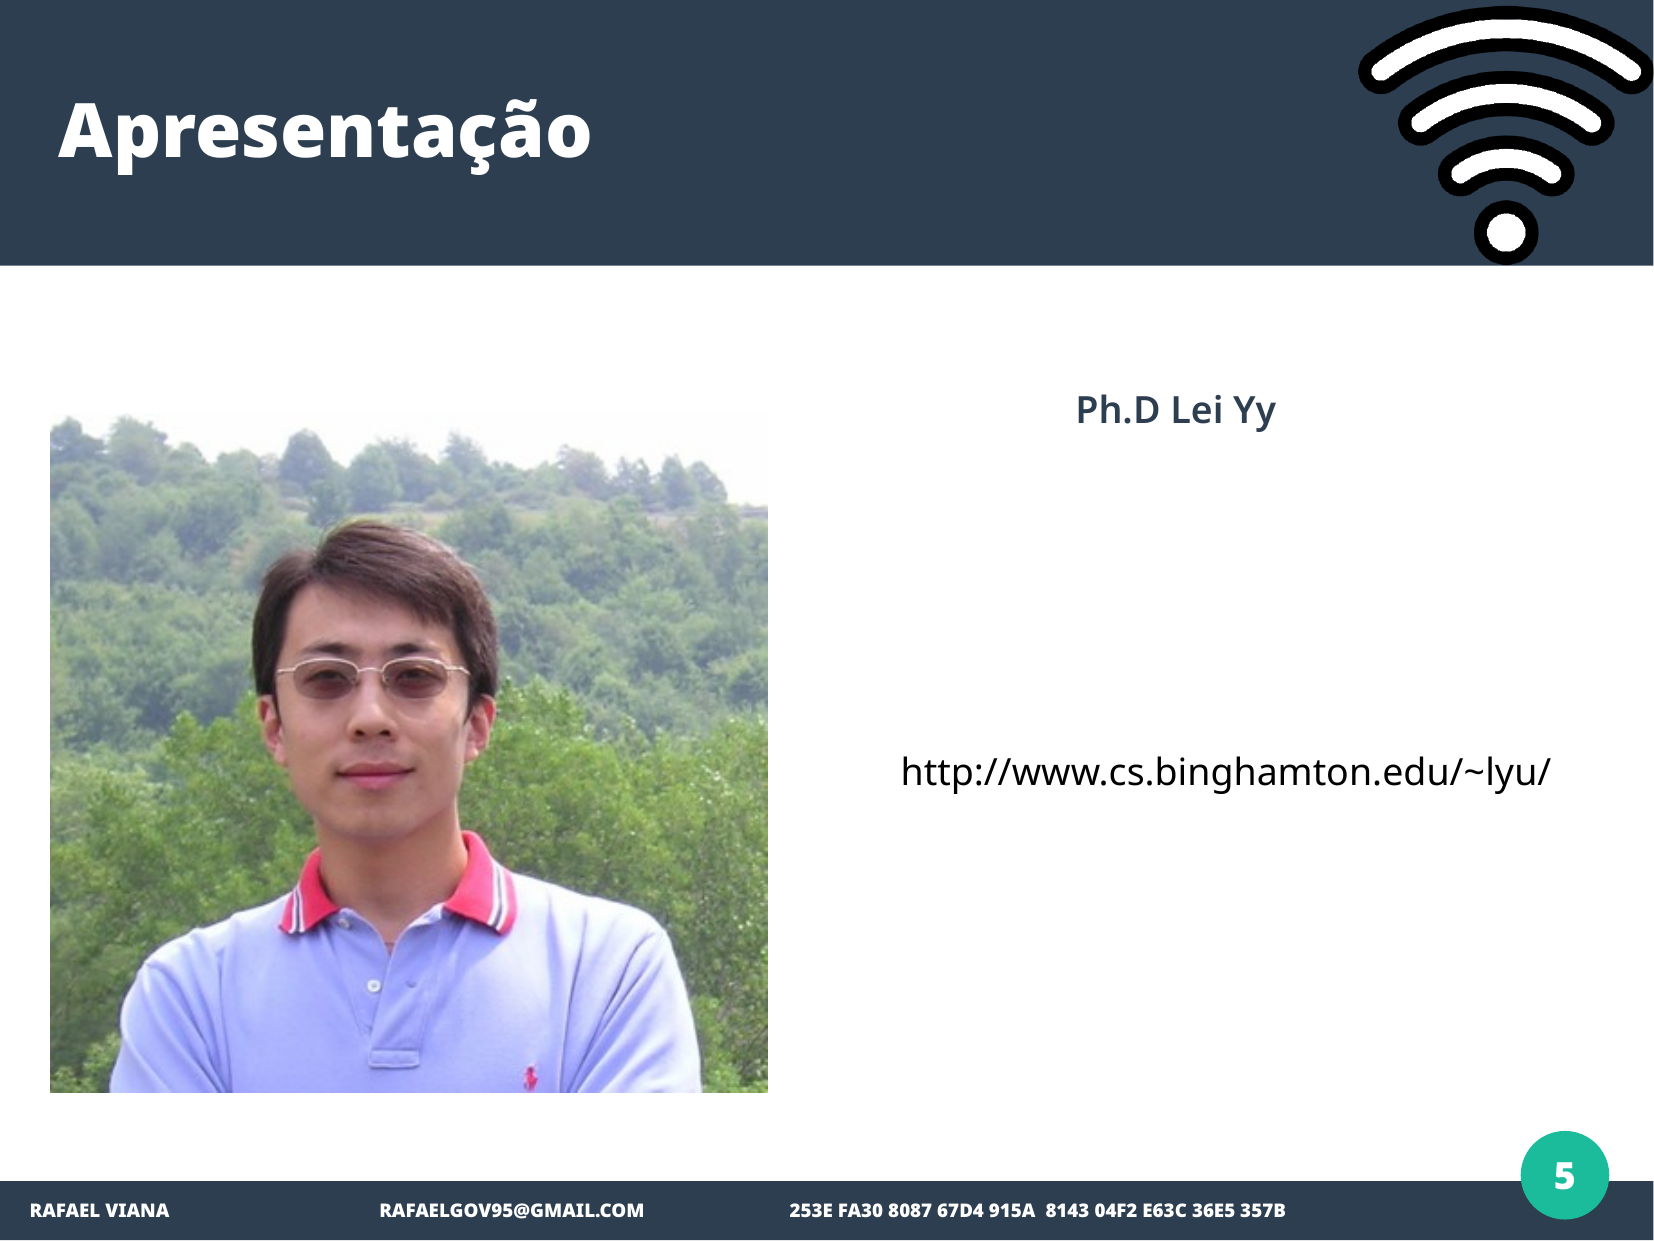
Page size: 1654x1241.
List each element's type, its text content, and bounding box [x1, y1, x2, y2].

text_box Ph.D Lei Yy [1004, 383, 1506, 443]
text_box RAFAEL VIANA RAFAELGOV95@GMAIL.COM 253E FA30 8087 67D4 915A 8143 04F2 E63C 36E5 357B [29, 1181, 1654, 1241]
picture [1358, 0, 1654, 283]
picture [50, 413, 768, 1093]
title Apresentação [59, 49, 1358, 207]
text_box http://www.cs.binghamton.edu/~lyu/ [885, 738, 1606, 797]
